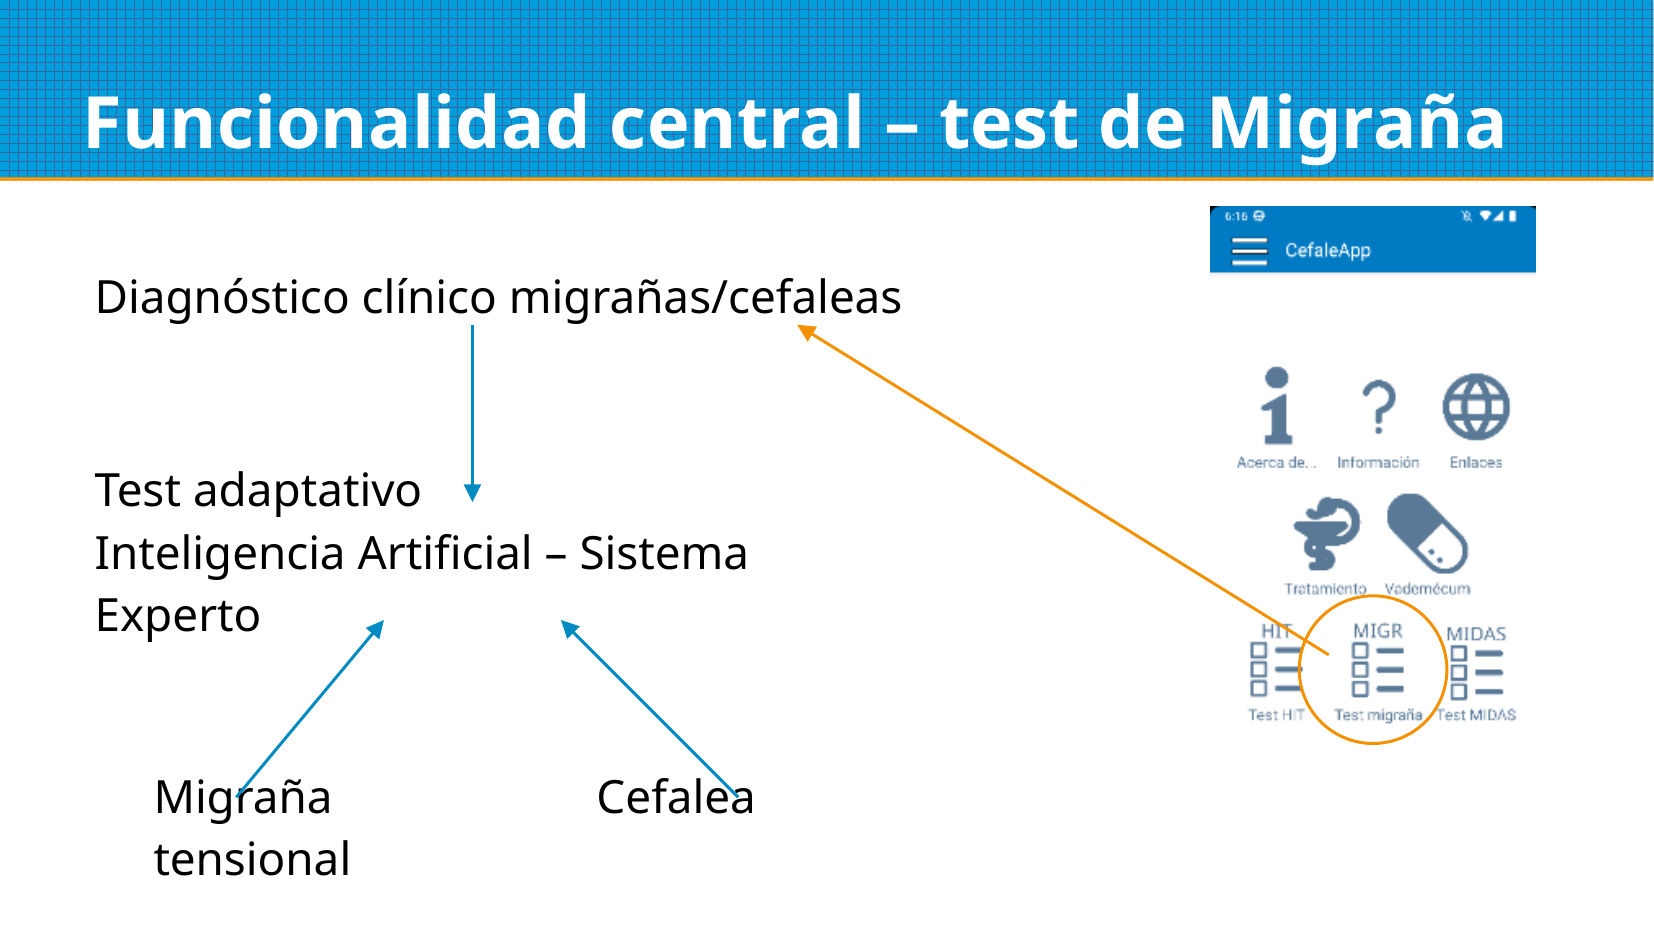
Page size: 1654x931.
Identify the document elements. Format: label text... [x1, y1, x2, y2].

title Funcionalidad central – test de Migraña [82, 14, 1571, 171]
picture [1210, 206, 1536, 862]
text_box Test adaptativo Inteligencia Artificial – Sistema Experto [88, 448, 857, 655]
text_box Diagnóstico clínico migrañas/cefaleas [88, 236, 975, 355]
picture [1301, 598, 1445, 741]
text_box Migraña Cefalea tensional [147, 767, 945, 886]
